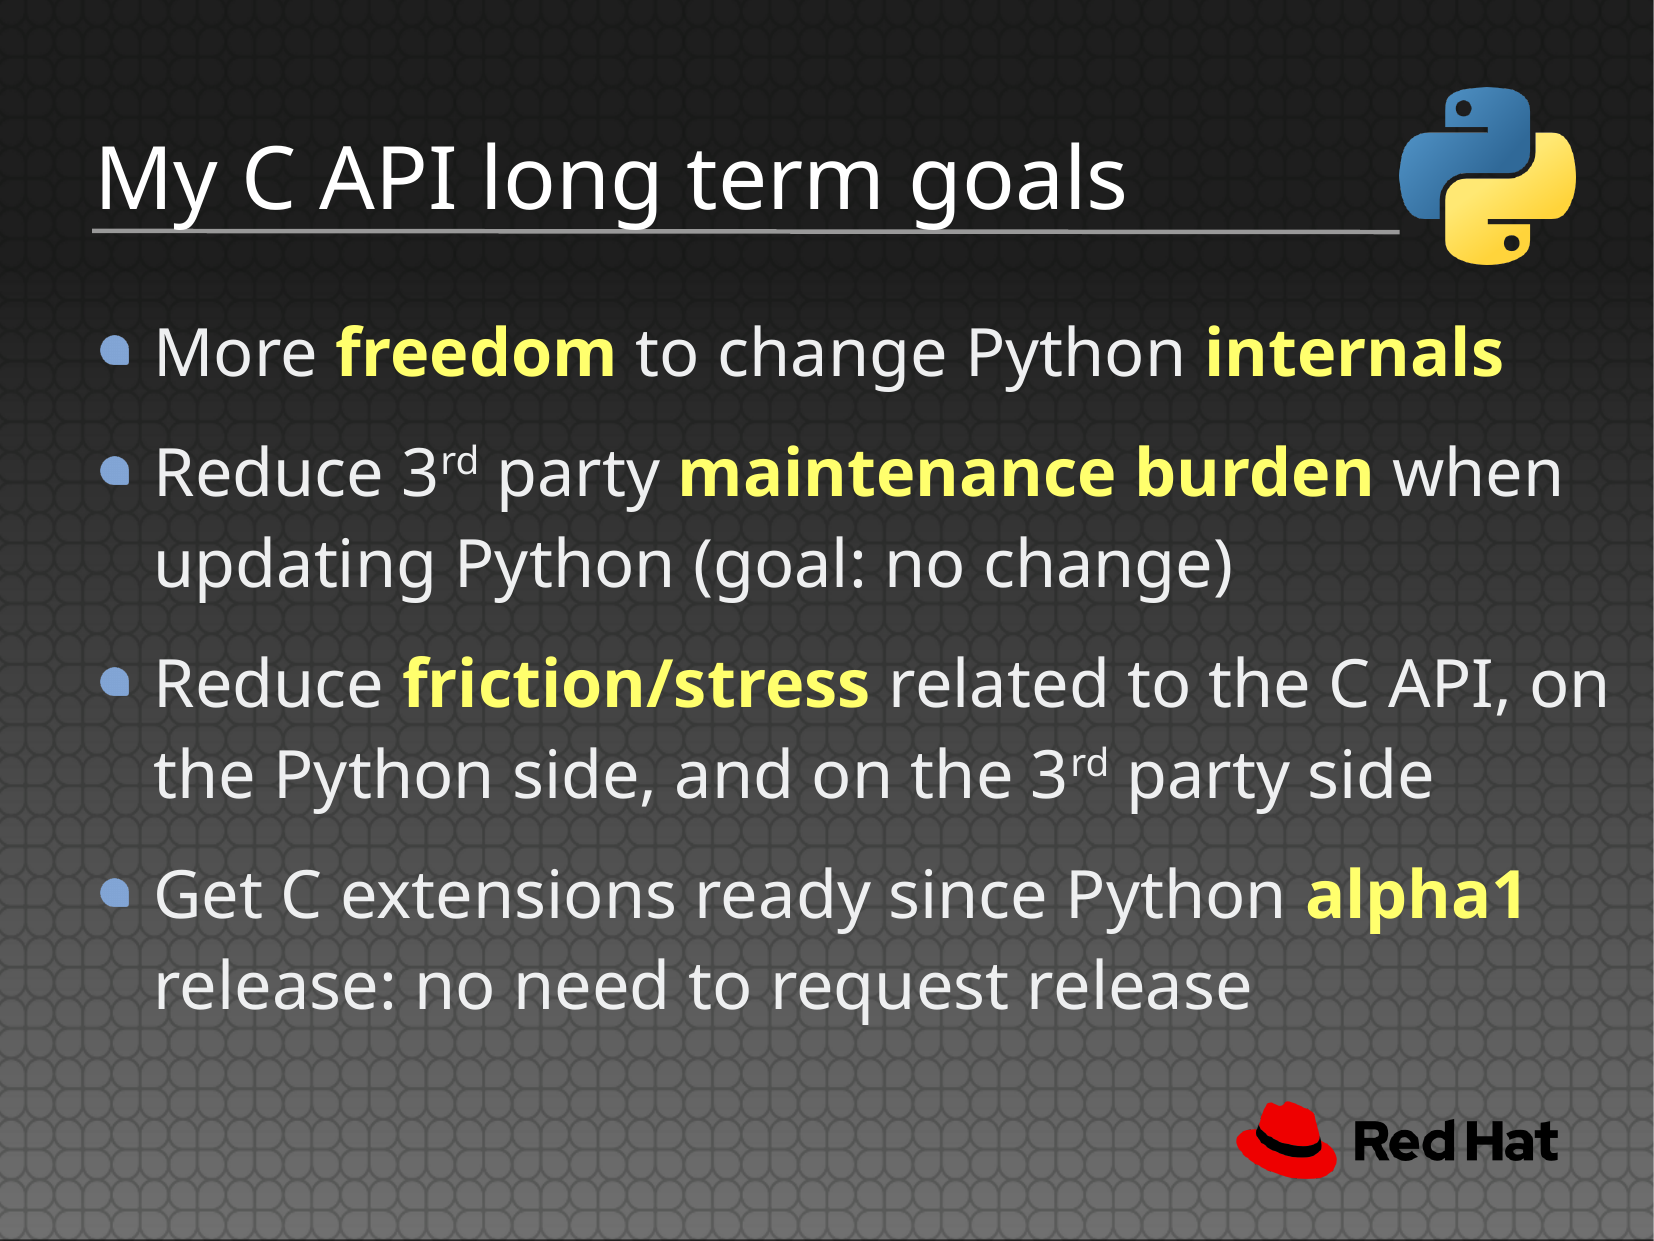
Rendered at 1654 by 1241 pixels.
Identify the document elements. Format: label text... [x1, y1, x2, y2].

title My C API long term goals [94, 100, 1426, 251]
list More freedom to change Python internals Reduce 3rd party maintenance burden when updating Python (goal: no change) Reduce friction/stress related to the C API, on the Python side, and on the 3rd party side Get C extensions ready since Python alpha1 release: no need to request release [82, 304, 1629, 1045]
picture [0, 0, 1654, 1241]
